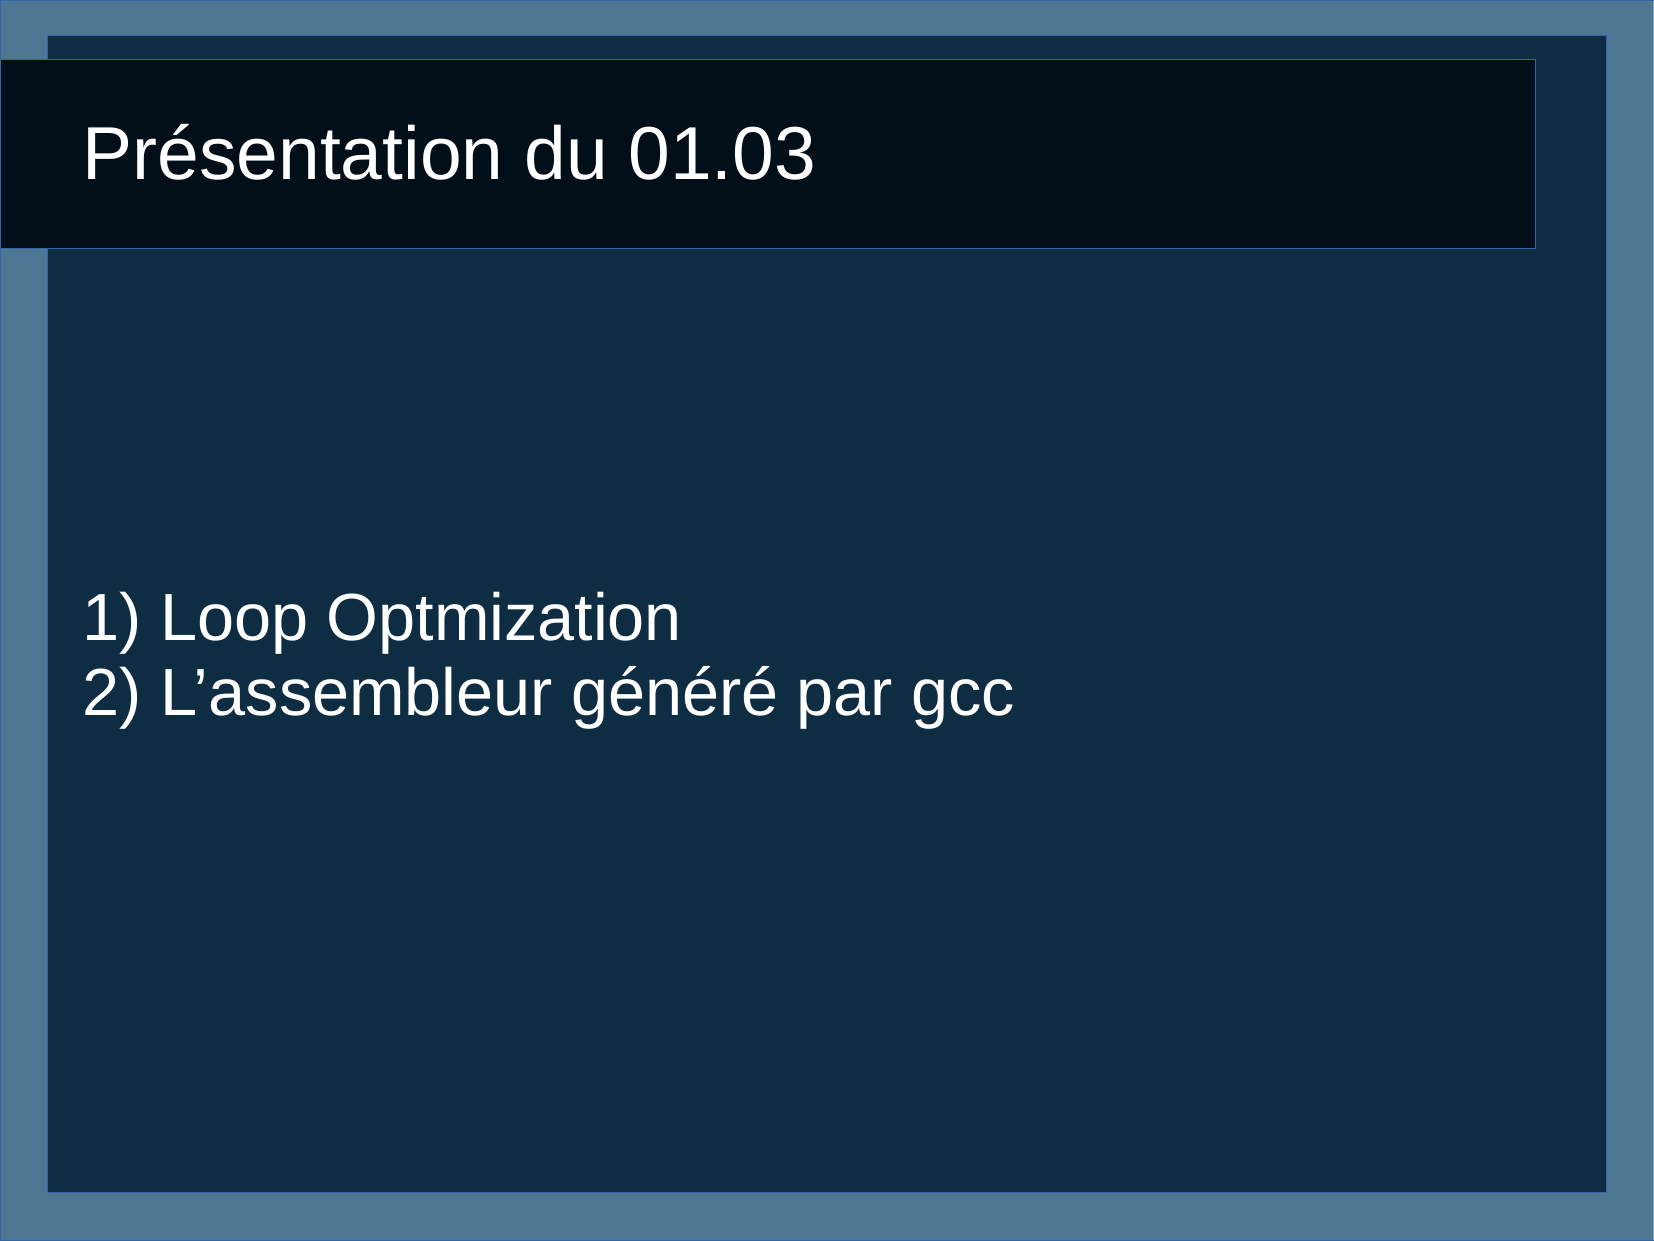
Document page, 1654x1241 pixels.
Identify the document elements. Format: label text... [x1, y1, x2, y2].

title Présentation du 01.03 [82, 94, 1264, 213]
subtitle Loop Optmization L’assembleur généré par gcc [82, 295, 1571, 1015]
